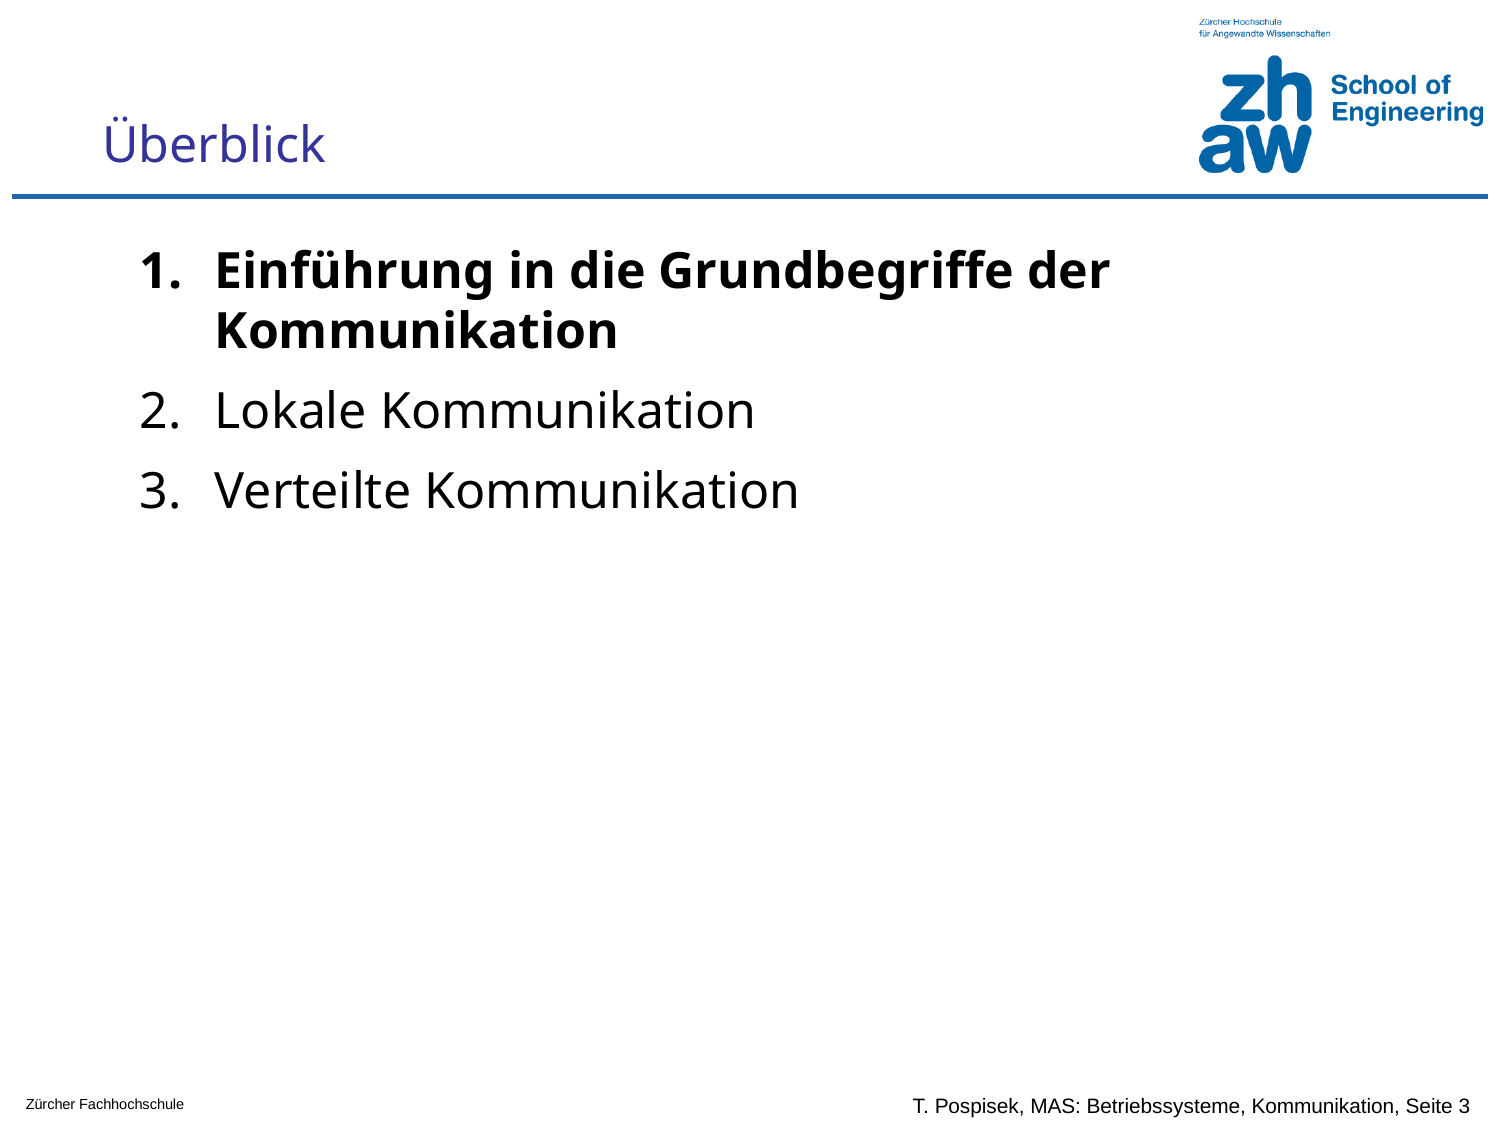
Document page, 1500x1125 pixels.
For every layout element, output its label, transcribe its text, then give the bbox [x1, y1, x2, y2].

text_box Einführung in die Grundbegriffe der Kommunikation Lokale Kommunikation Verteilte Kommunikation [124, 231, 1338, 669]
title Überblick [87, 42, 1366, 181]
picture [1199, 19, 1483, 173]
